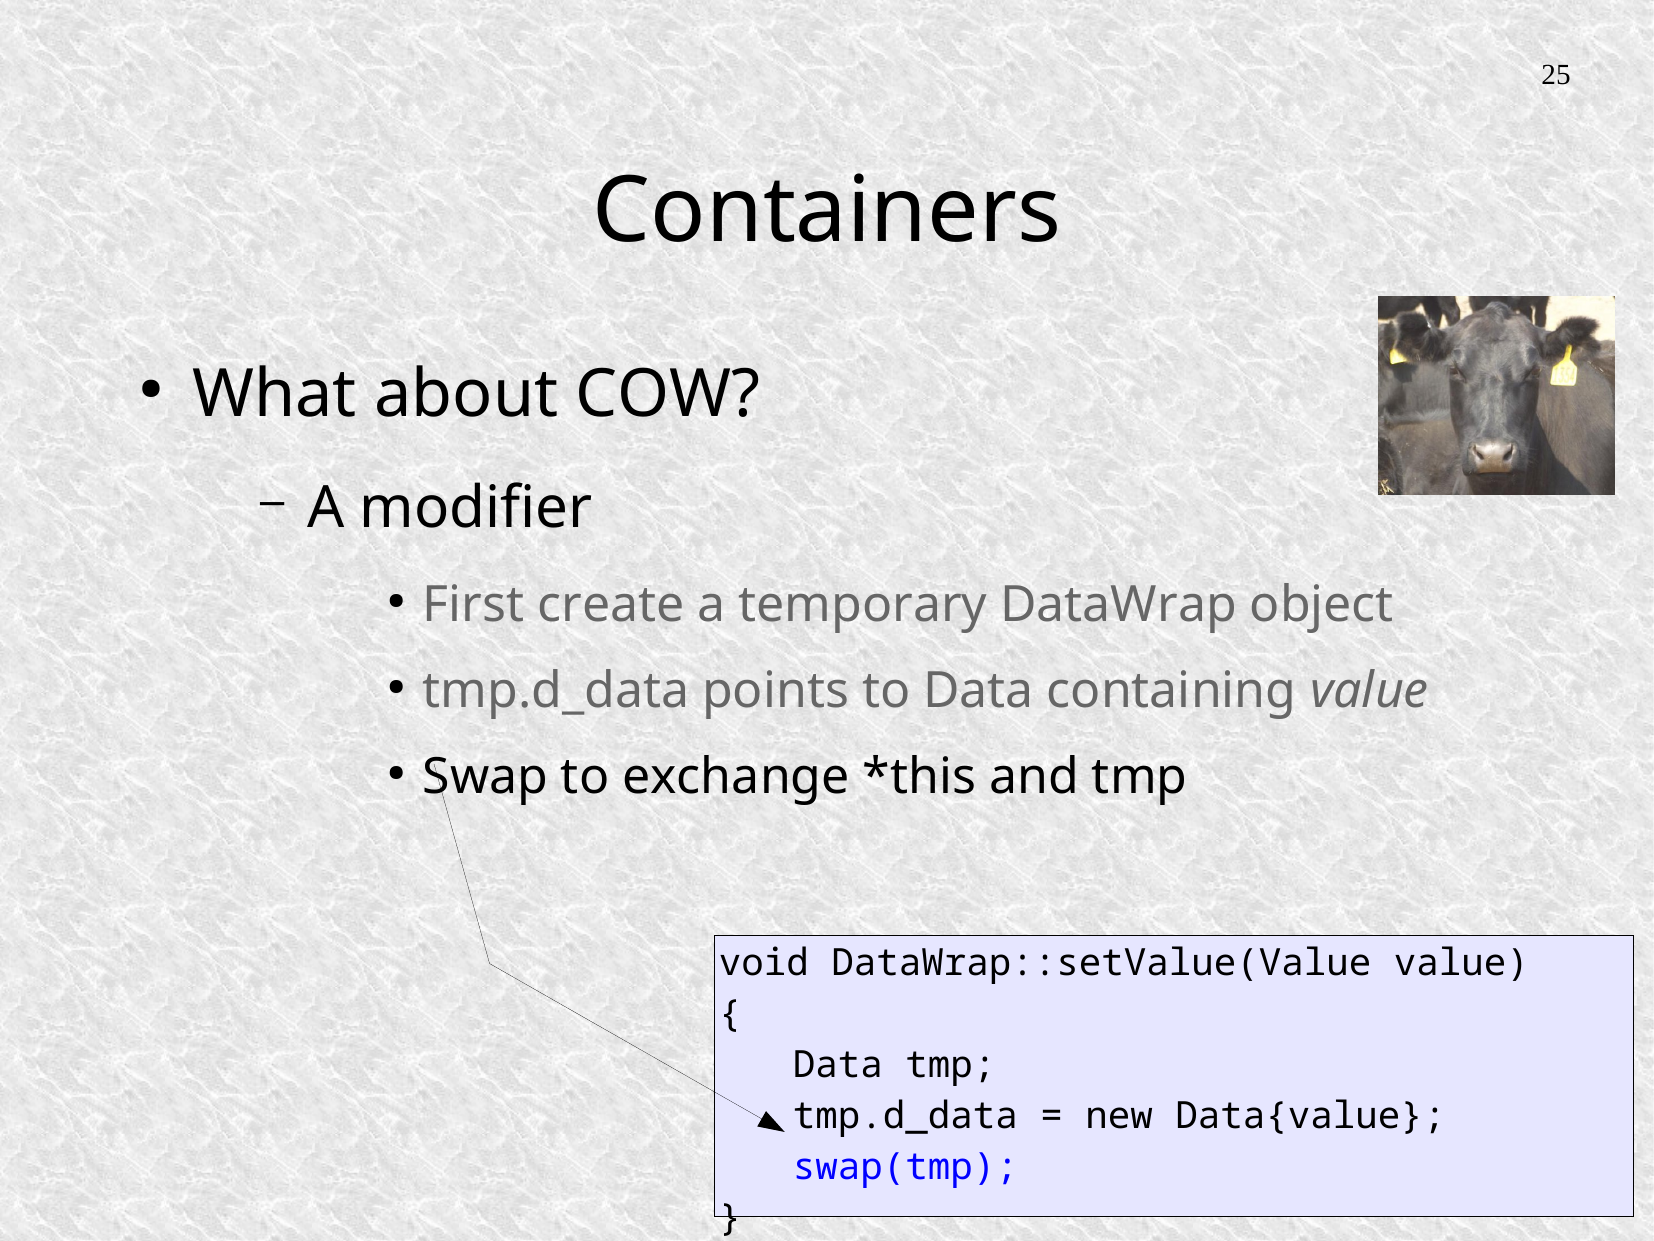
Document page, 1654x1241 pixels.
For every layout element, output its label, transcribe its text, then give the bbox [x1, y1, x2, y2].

list What about COW? A modifier First create a temporary DataWrap object tmp.d_data points to Data containing value Swap to exchange *this and tmp [121, 344, 1534, 1188]
text_box [714, 935, 1634, 1217]
title Containers [121, 102, 1534, 311]
text_box void DataWrap::setValue(Value value) { Data tmp; tmp.d_data = new Data{value}; swap(tmp); } [719, 935, 1530, 1197]
picture [0, 0, 1654, 1241]
